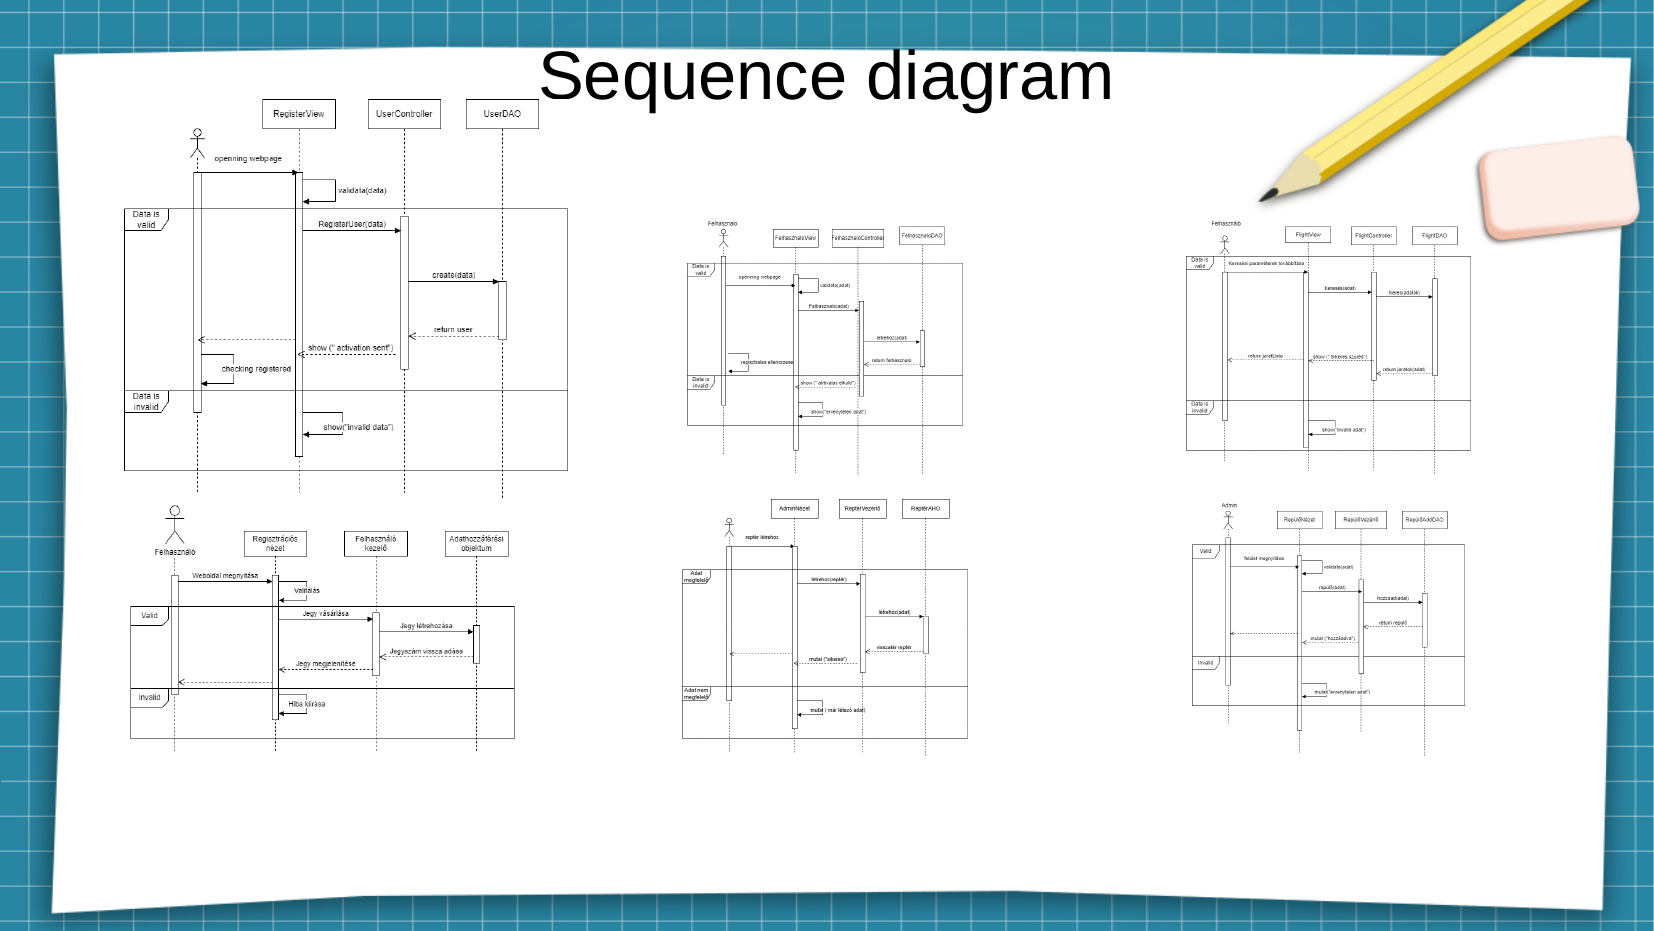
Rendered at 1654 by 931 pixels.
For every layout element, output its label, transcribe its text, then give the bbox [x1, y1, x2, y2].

picture [0, 0, 1654, 931]
title Sequence diagram [82, 37, 1571, 193]
